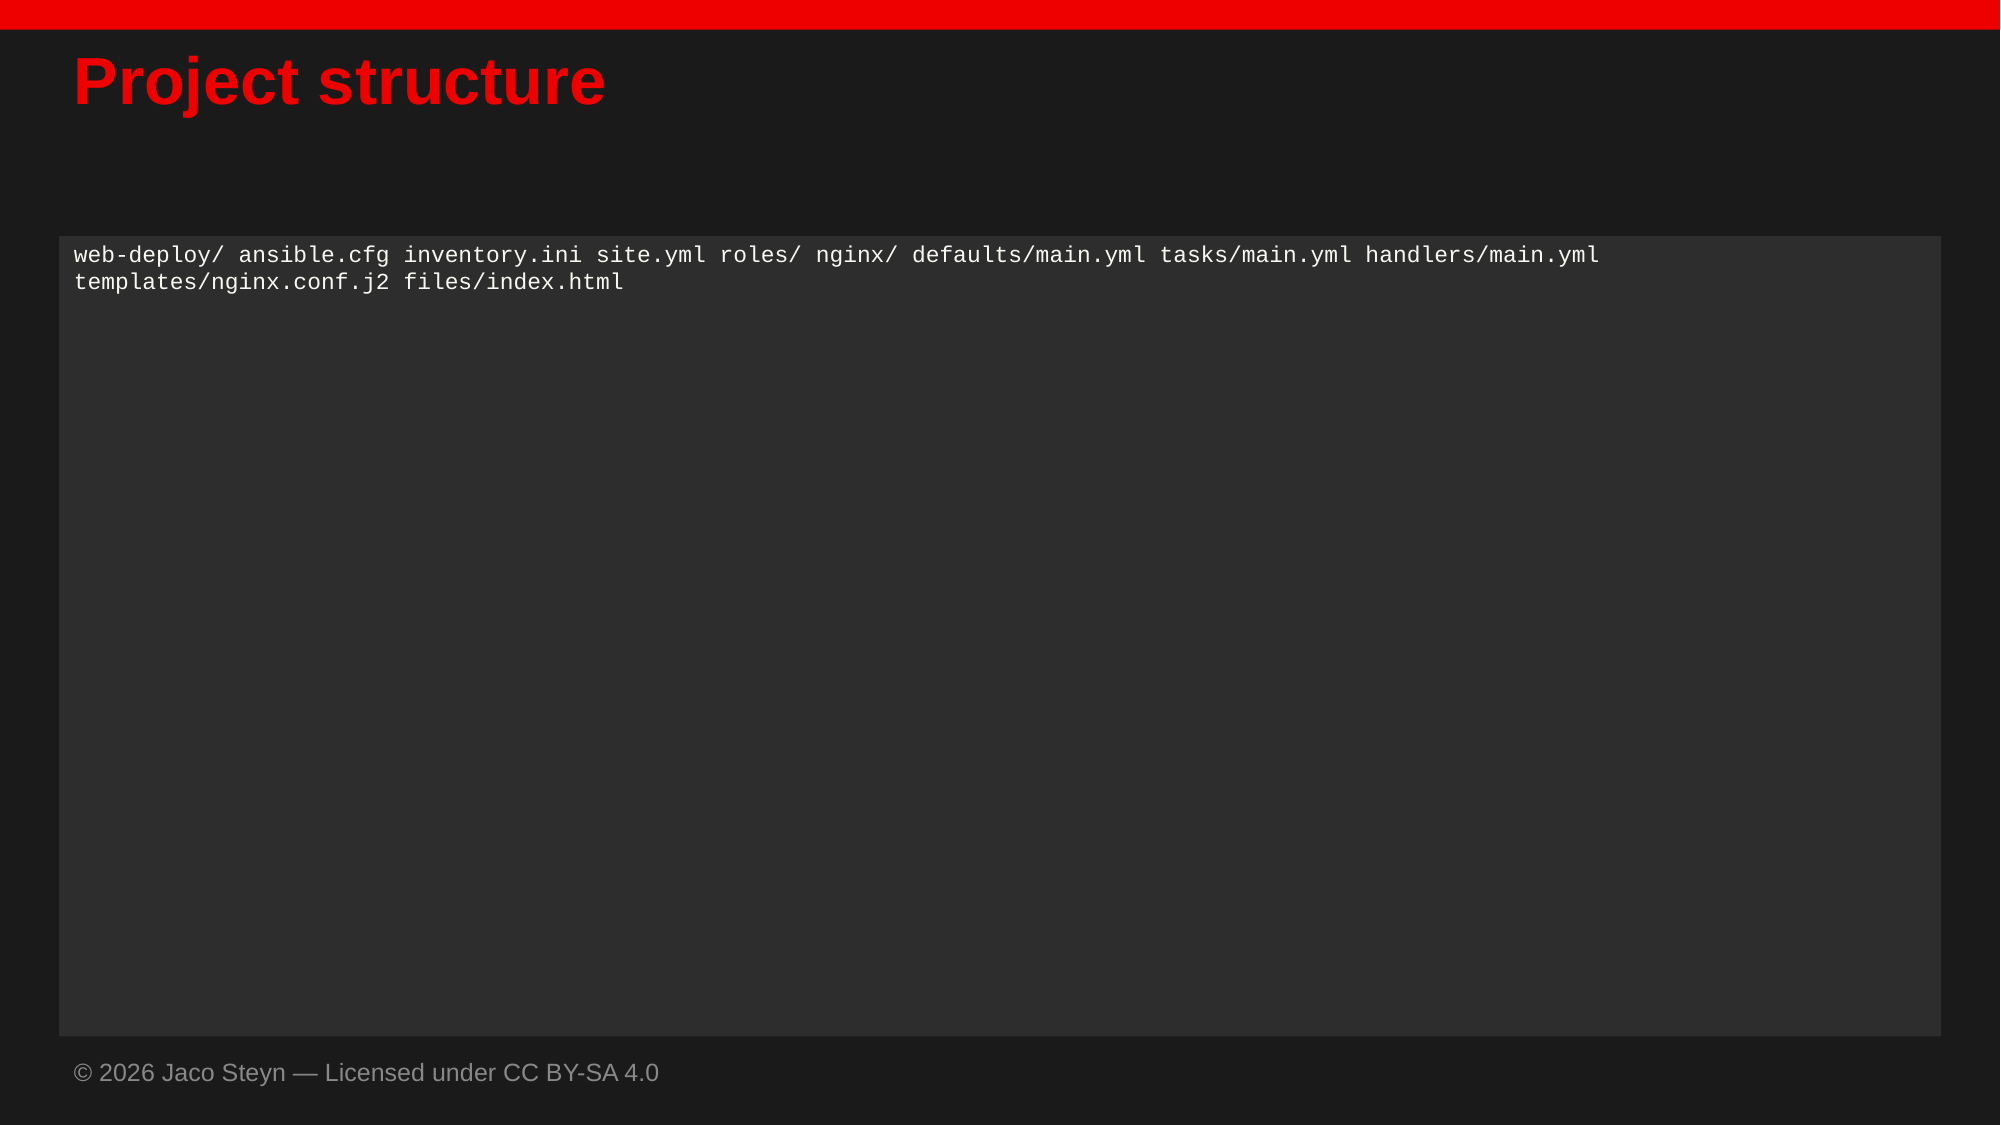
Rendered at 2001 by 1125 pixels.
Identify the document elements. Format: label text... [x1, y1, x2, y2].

text_box web-deploy/ ansible.cfg inventory.ini site.yml roles/ nginx/ defaults/main.yml tasks/main.yml handlers/main.yml templates/nginx.conf.j2 files/index.html [59, 236, 1942, 1037]
text_box © 2026 Jaco Steyn — Licensed under CC BY-SA 4.0 [59, 1051, 1942, 1093]
text_box Project structure [59, 36, 1942, 208]
text_box [0, 0, 2001, 30]
